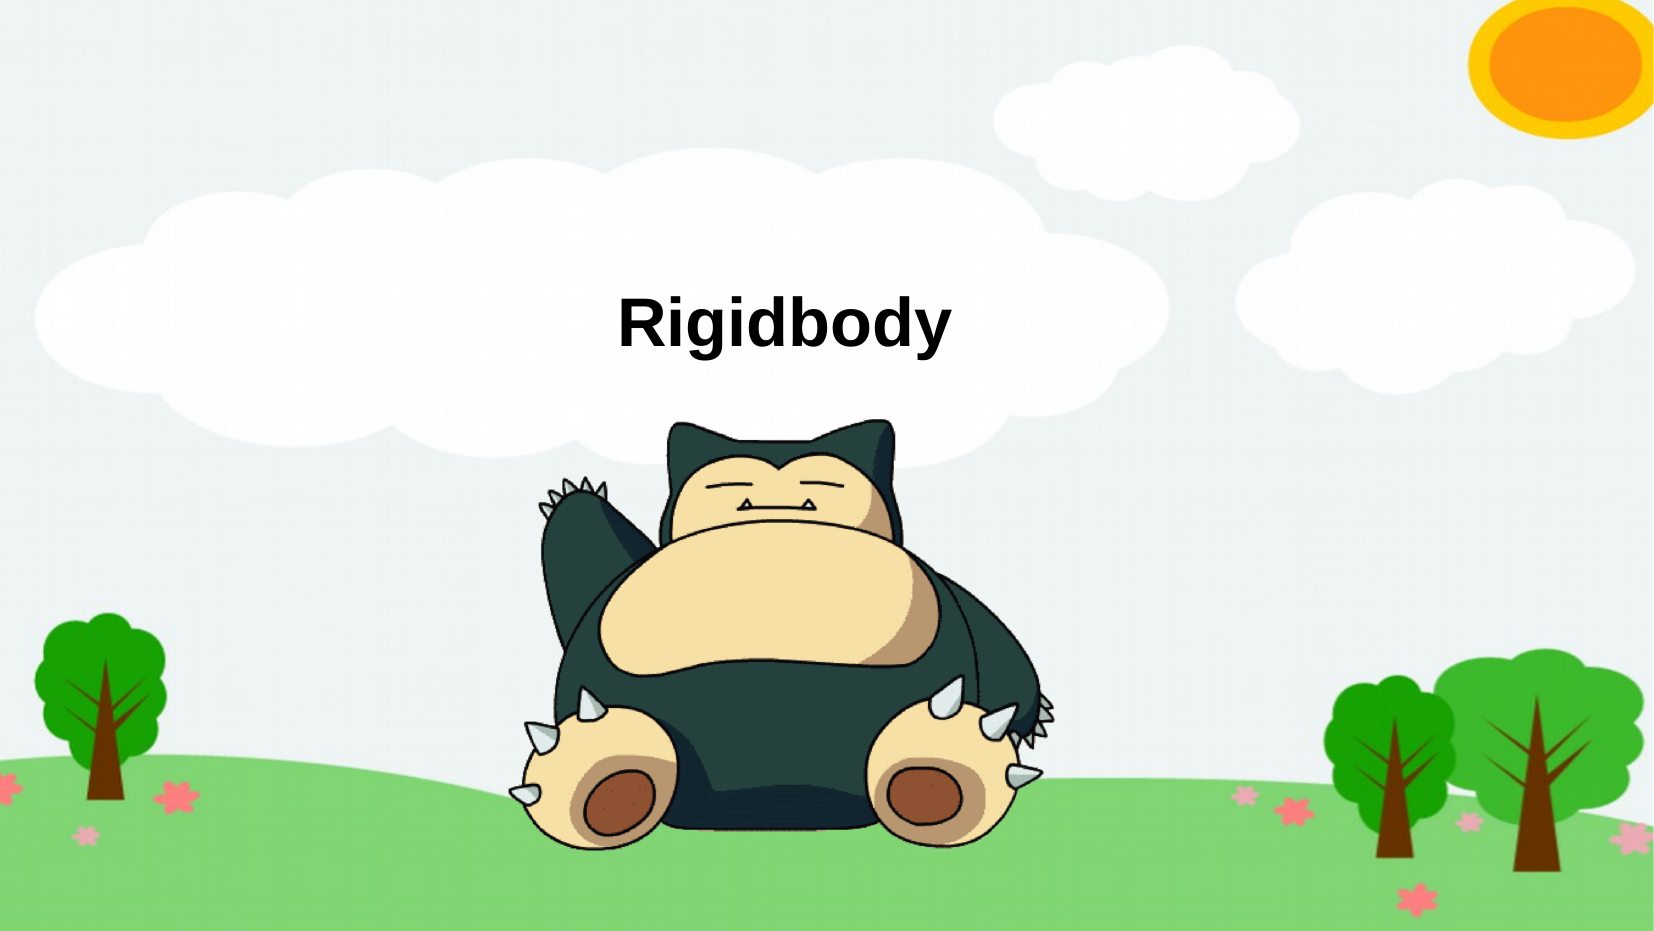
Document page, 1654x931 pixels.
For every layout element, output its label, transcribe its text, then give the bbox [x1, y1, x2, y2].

picture [0, 0, 1654, 931]
title Rigidbody [47, 212, 1512, 433]
